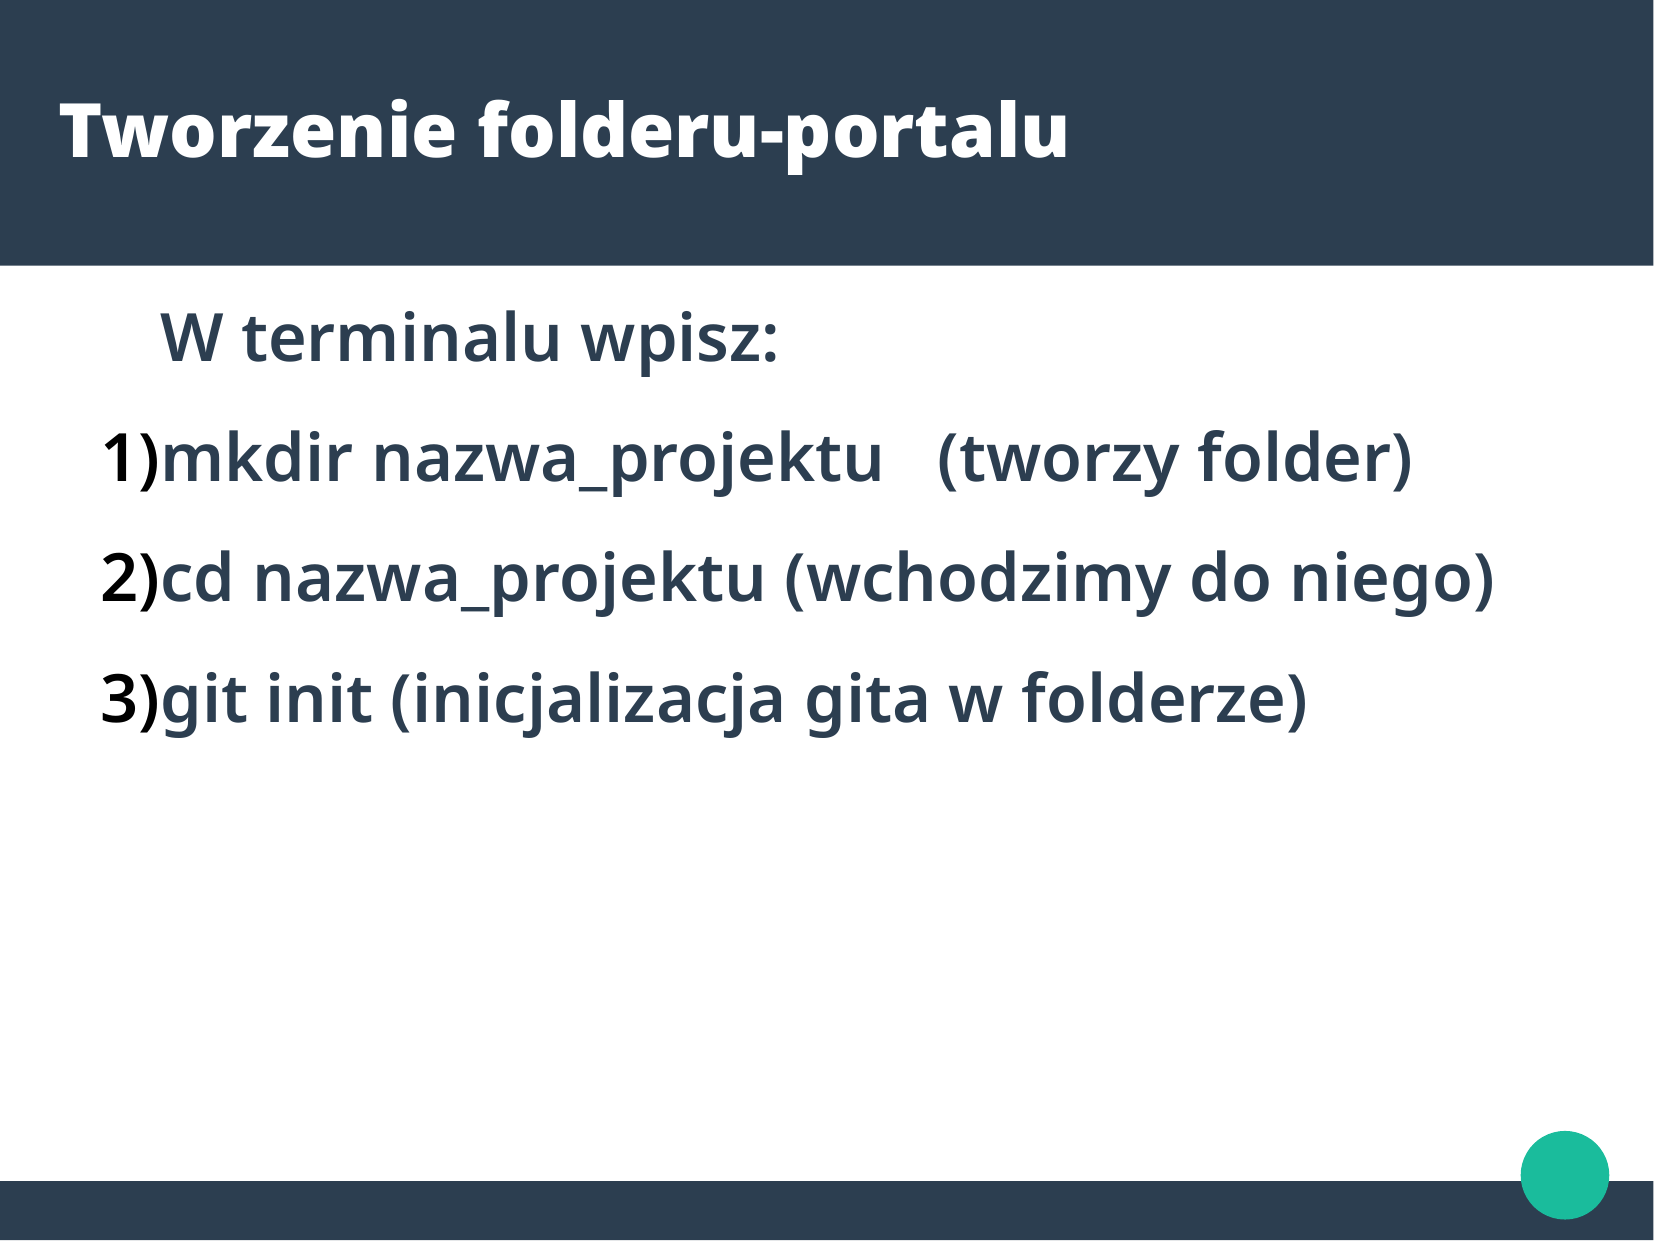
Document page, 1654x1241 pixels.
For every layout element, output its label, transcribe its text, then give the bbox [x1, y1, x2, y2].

title Tworzenie folderu-portalu [59, 49, 1595, 207]
list W terminalu wpisz: mkdir nazwa_projektu (tworzy folder) cd nazwa_projektu (wchodzimy do niego) git init (inicjalizacja gita w folderze) [82, 290, 1571, 1010]
